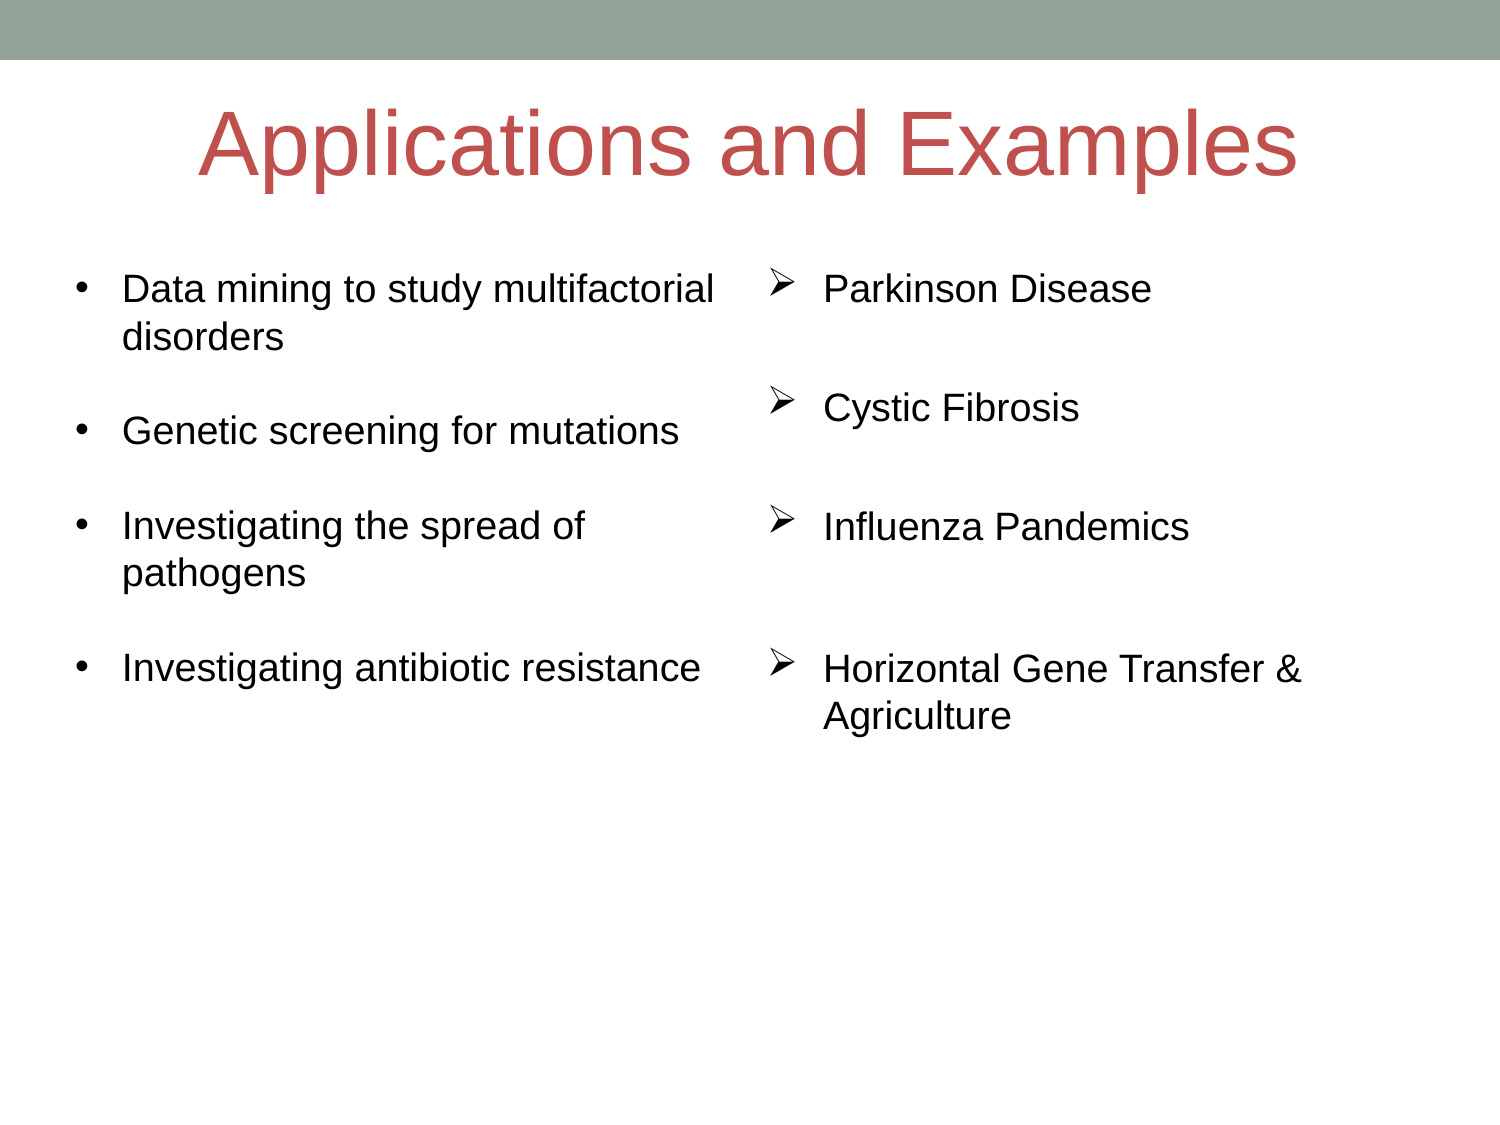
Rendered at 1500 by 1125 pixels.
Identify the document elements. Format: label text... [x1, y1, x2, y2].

list Data mining to study multifactorial disorders Genetic screening for mutations Investigating the spread of pathogens Investigating antibiotic resistance [75, 263, 734, 1068]
list Parkinson Disease Cystic Fibrosis Influenza Pandemics Horizontal Gene Transfer & Agriculture [766, 263, 1426, 1068]
title Applications and Examples [75, 44, 1425, 233]
